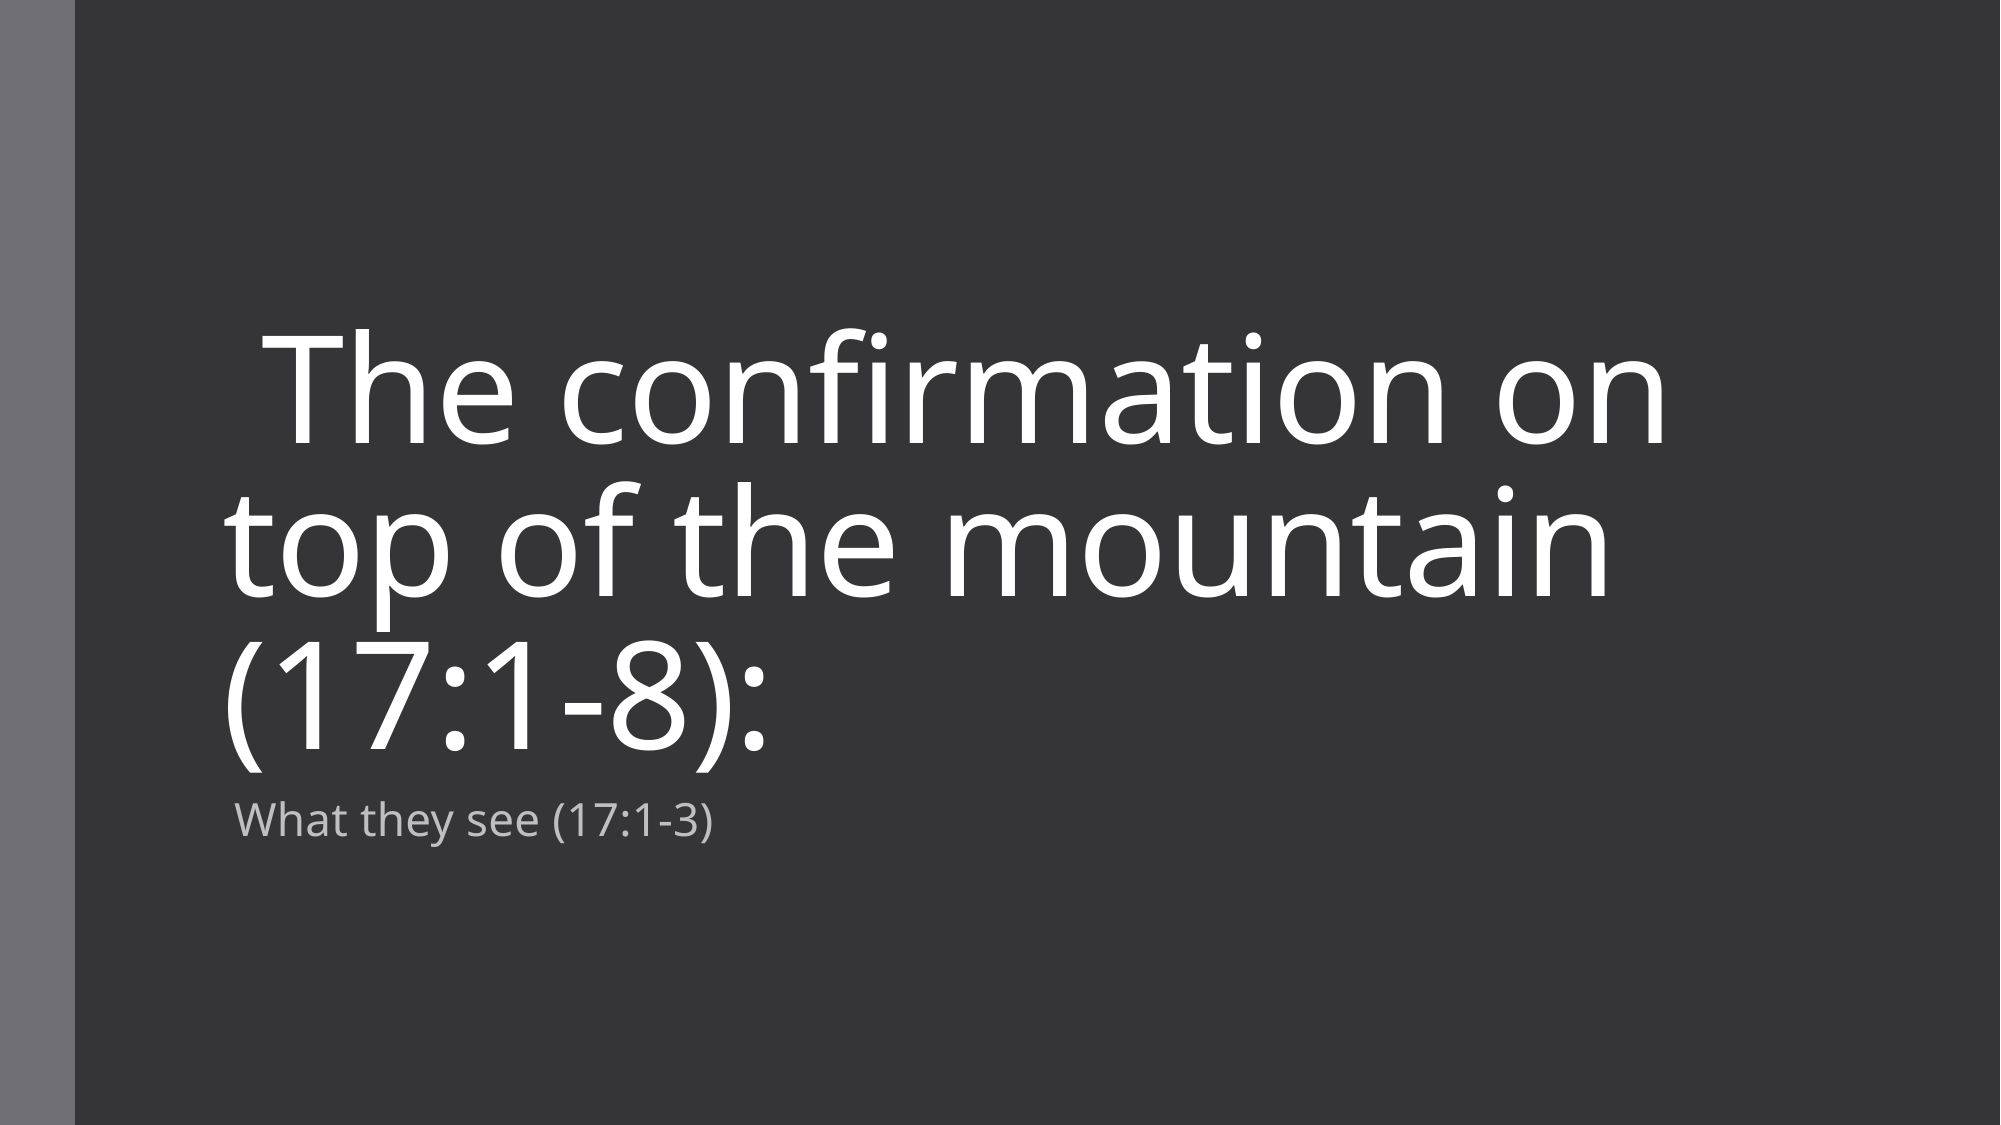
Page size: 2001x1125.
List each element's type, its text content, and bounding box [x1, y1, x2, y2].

title The confirmation on top of the mountain (17:1-8): [206, 124, 1752, 787]
subtitle What they see (17:1-3) [206, 787, 1752, 1066]
